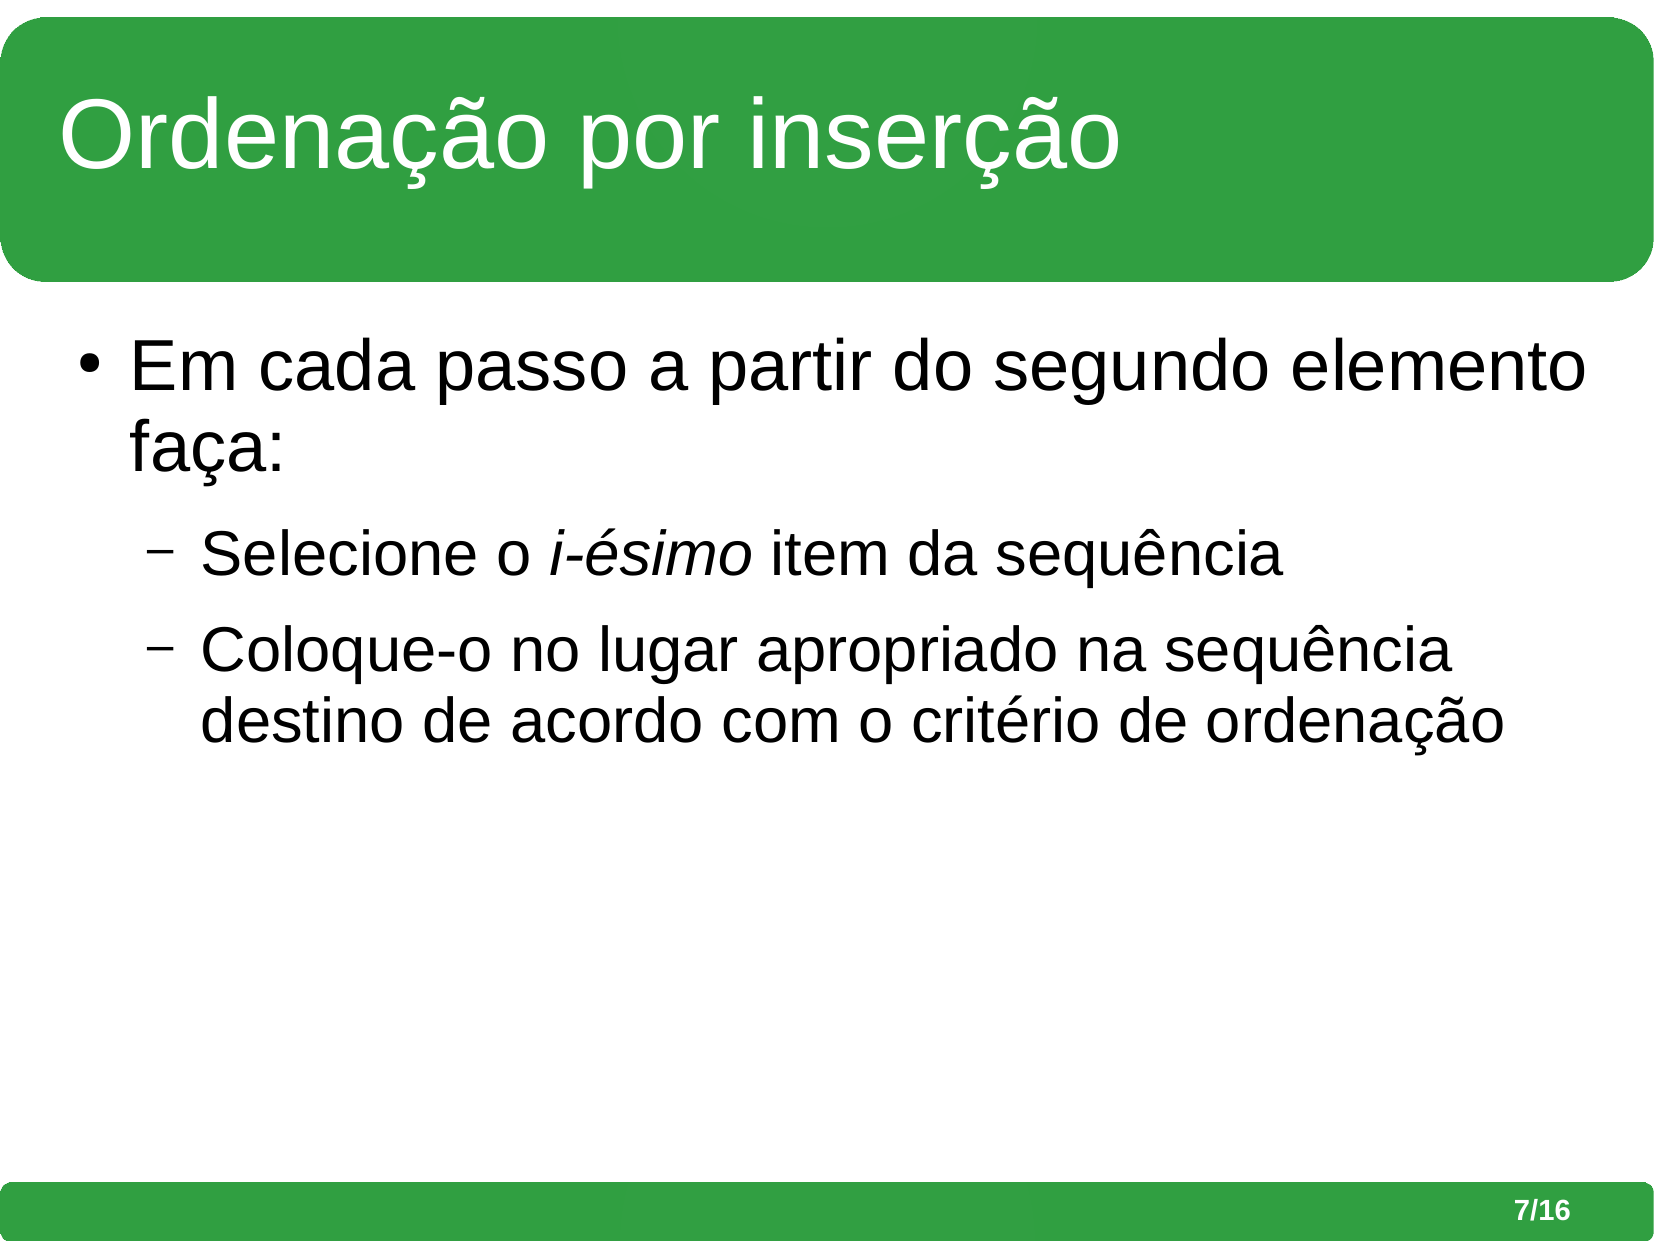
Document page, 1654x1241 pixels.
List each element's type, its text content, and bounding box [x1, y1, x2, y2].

list Em cada passo a partir do segundo elemento faça: Selecione o i-ésimo item da sequência Coloque-o no lugar apropriado na sequência destino de acordo com o critério de ordenação [59, 324, 1595, 1152]
title Ordenação por inserção [59, 62, 1595, 206]
